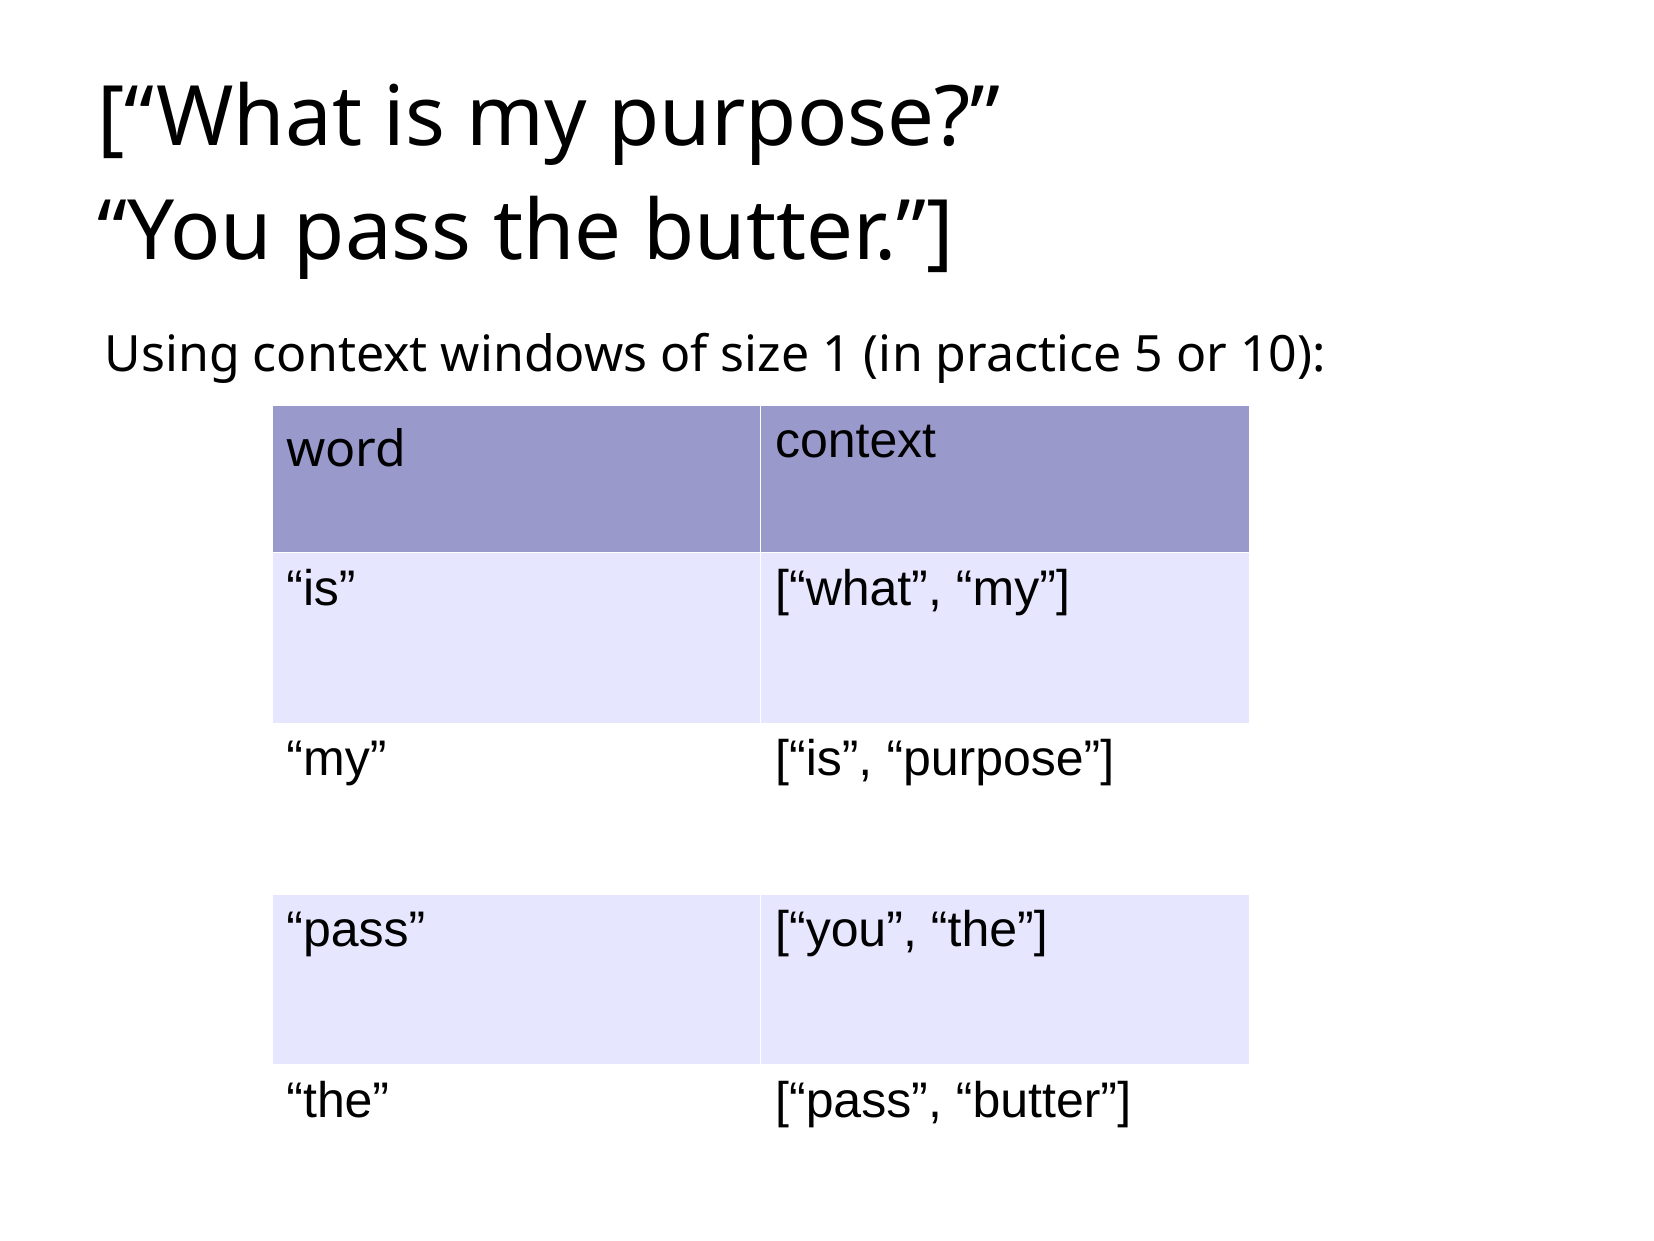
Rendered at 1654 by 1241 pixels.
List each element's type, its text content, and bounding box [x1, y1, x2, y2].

text_box [“What is my purpose?” “You pass the butter.”] [82, 49, 1621, 232]
table_cell [“what”, “my”] [761, 553, 1249, 723]
table_cell “the” [273, 1065, 760, 1235]
table_cell “is” [273, 553, 760, 723]
table_cell “my” [273, 724, 760, 894]
table_cell [“is”, “purpose”] [761, 724, 1249, 894]
table_cell [“pass”, “butter”] [761, 1065, 1249, 1235]
table_header word [273, 406, 760, 552]
table_cell “pass” [273, 895, 760, 1064]
text_box Using context windows of size 1 (in practice 5 or 10): [90, 310, 1441, 376]
table_header context [761, 406, 1249, 552]
table_cell [“you”, “the”] [761, 895, 1249, 1064]
